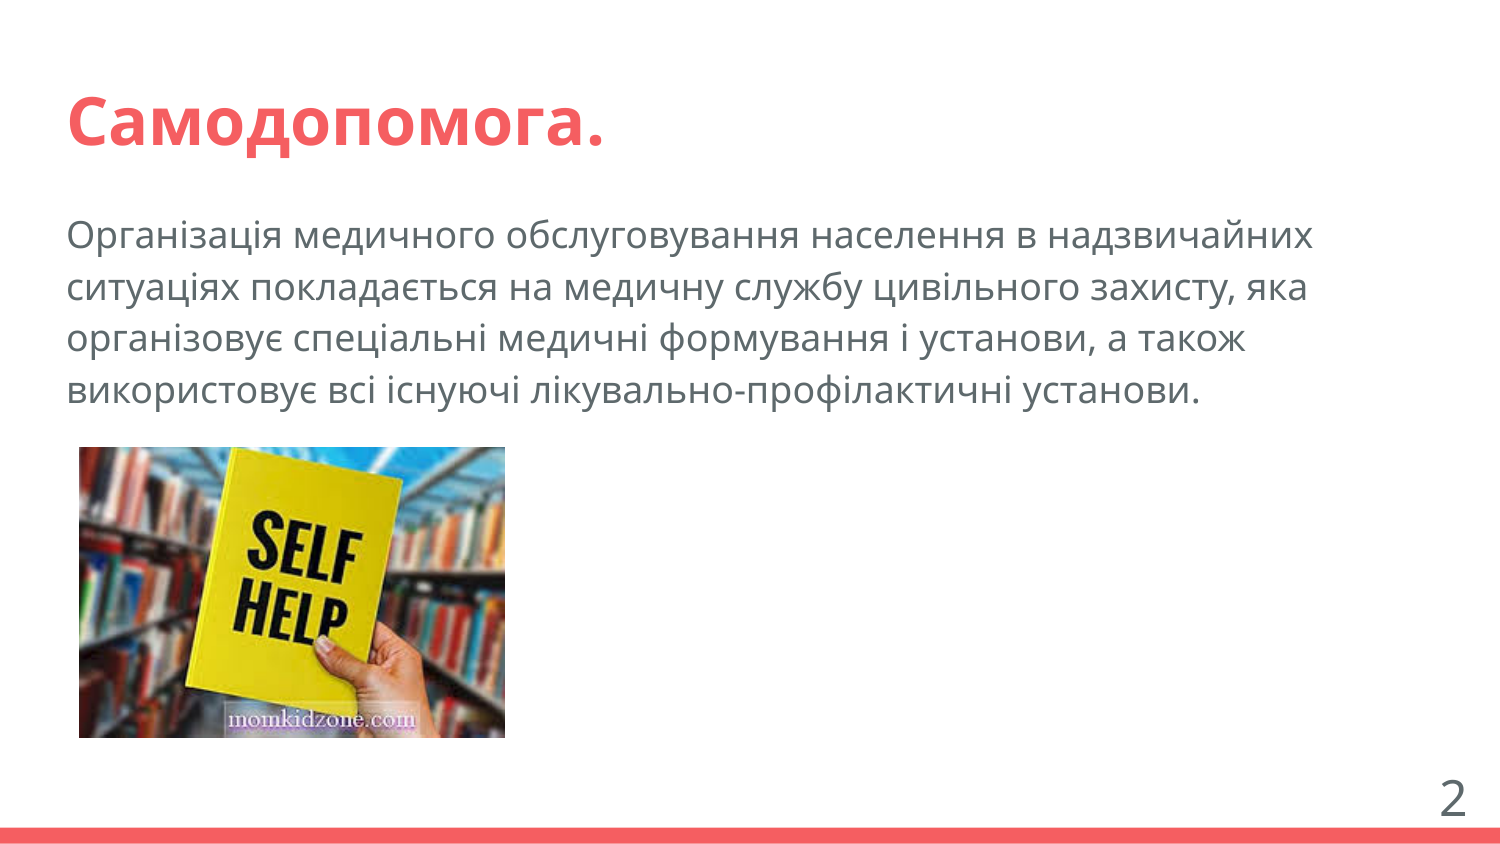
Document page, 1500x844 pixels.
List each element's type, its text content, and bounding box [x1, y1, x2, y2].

picture [79, 447, 505, 738]
list Організація медичного обслуговування населення в надзвичайних ситуаціях покладається на медичну службу цивільного захисту, яка організовує спеціальні медичні формування і установи, а також використовує всі існуючі лікувально-профілактичні установи. [51, 189, 1449, 750]
slide_number <number> [1392, 767, 1483, 833]
title Самодопомога. [51, 64, 1449, 167]
